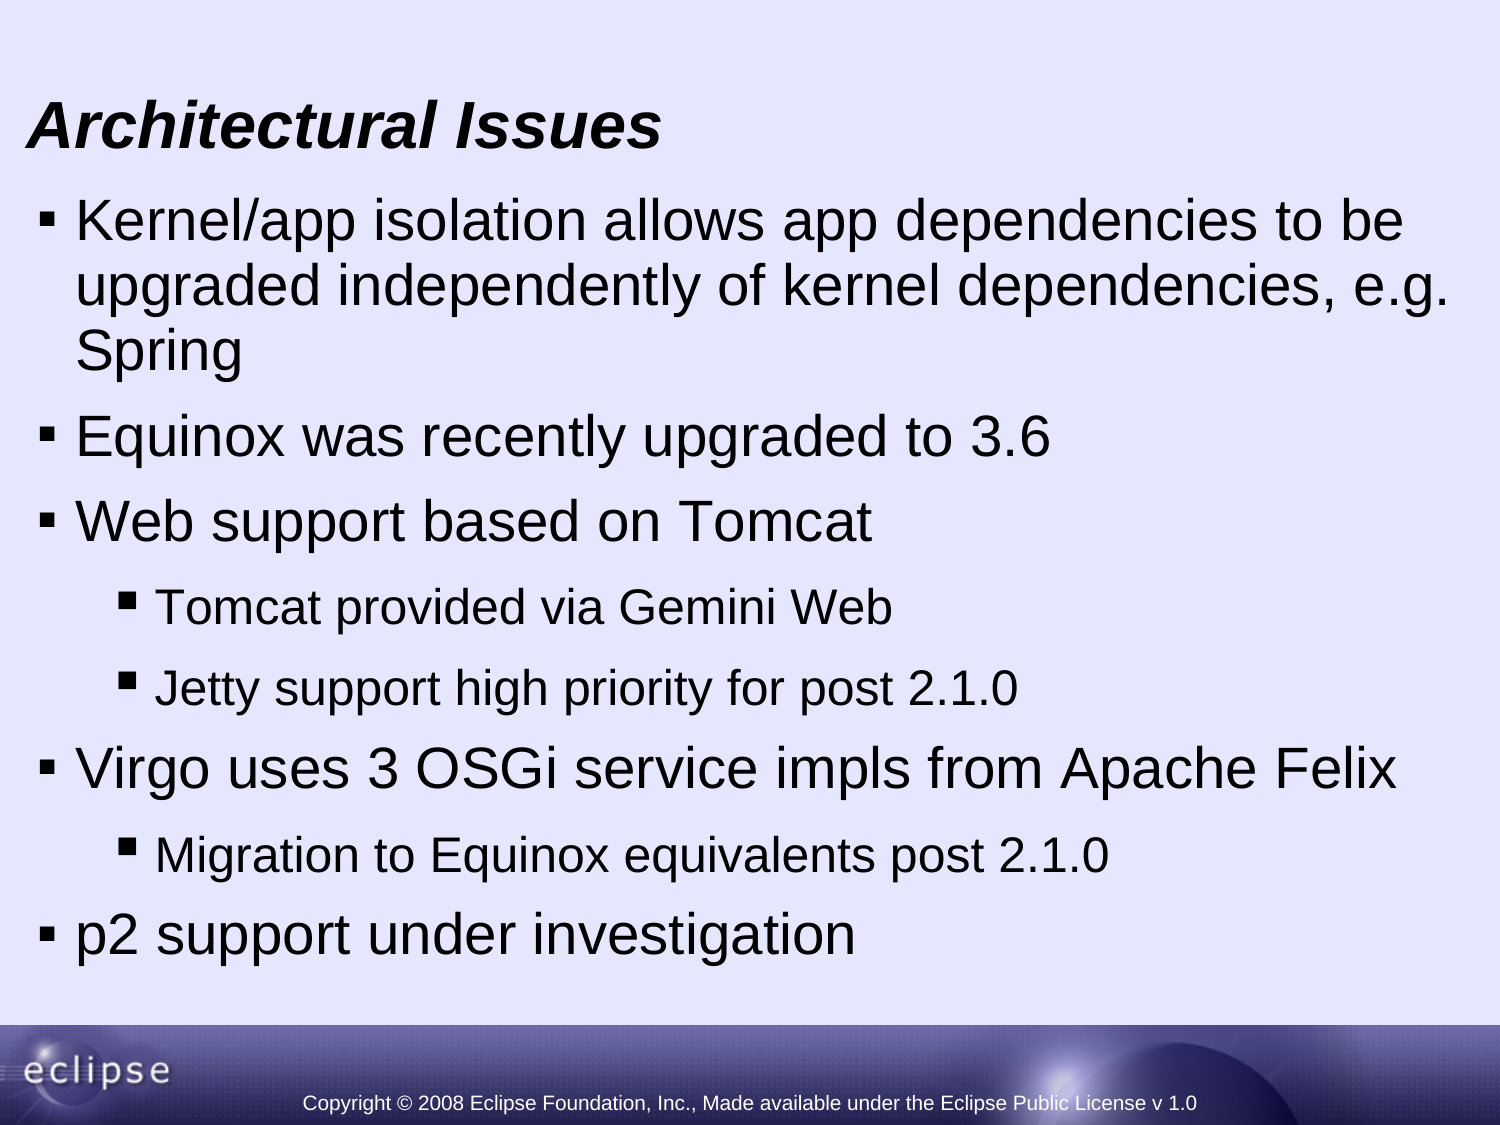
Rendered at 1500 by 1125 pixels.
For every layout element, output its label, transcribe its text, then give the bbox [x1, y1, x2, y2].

title Architectural Issues [26, 84, 1474, 172]
list Kernel/app isolation allows app dependencies to be upgraded independently of kernel dependencies, e.g. Spring Equinox was recently upgraded to 3.6 Web support based on Tomcat Tomcat provided via Gemini Web Jetty support high priority for post 2.1.0 Virgo uses 3 OSGi service impls from Apache Felix Migration to Equinox equivalents post 2.1.0 p2 support under investigation [37, 187, 1463, 1021]
picture [0, 1025, 1500, 1125]
